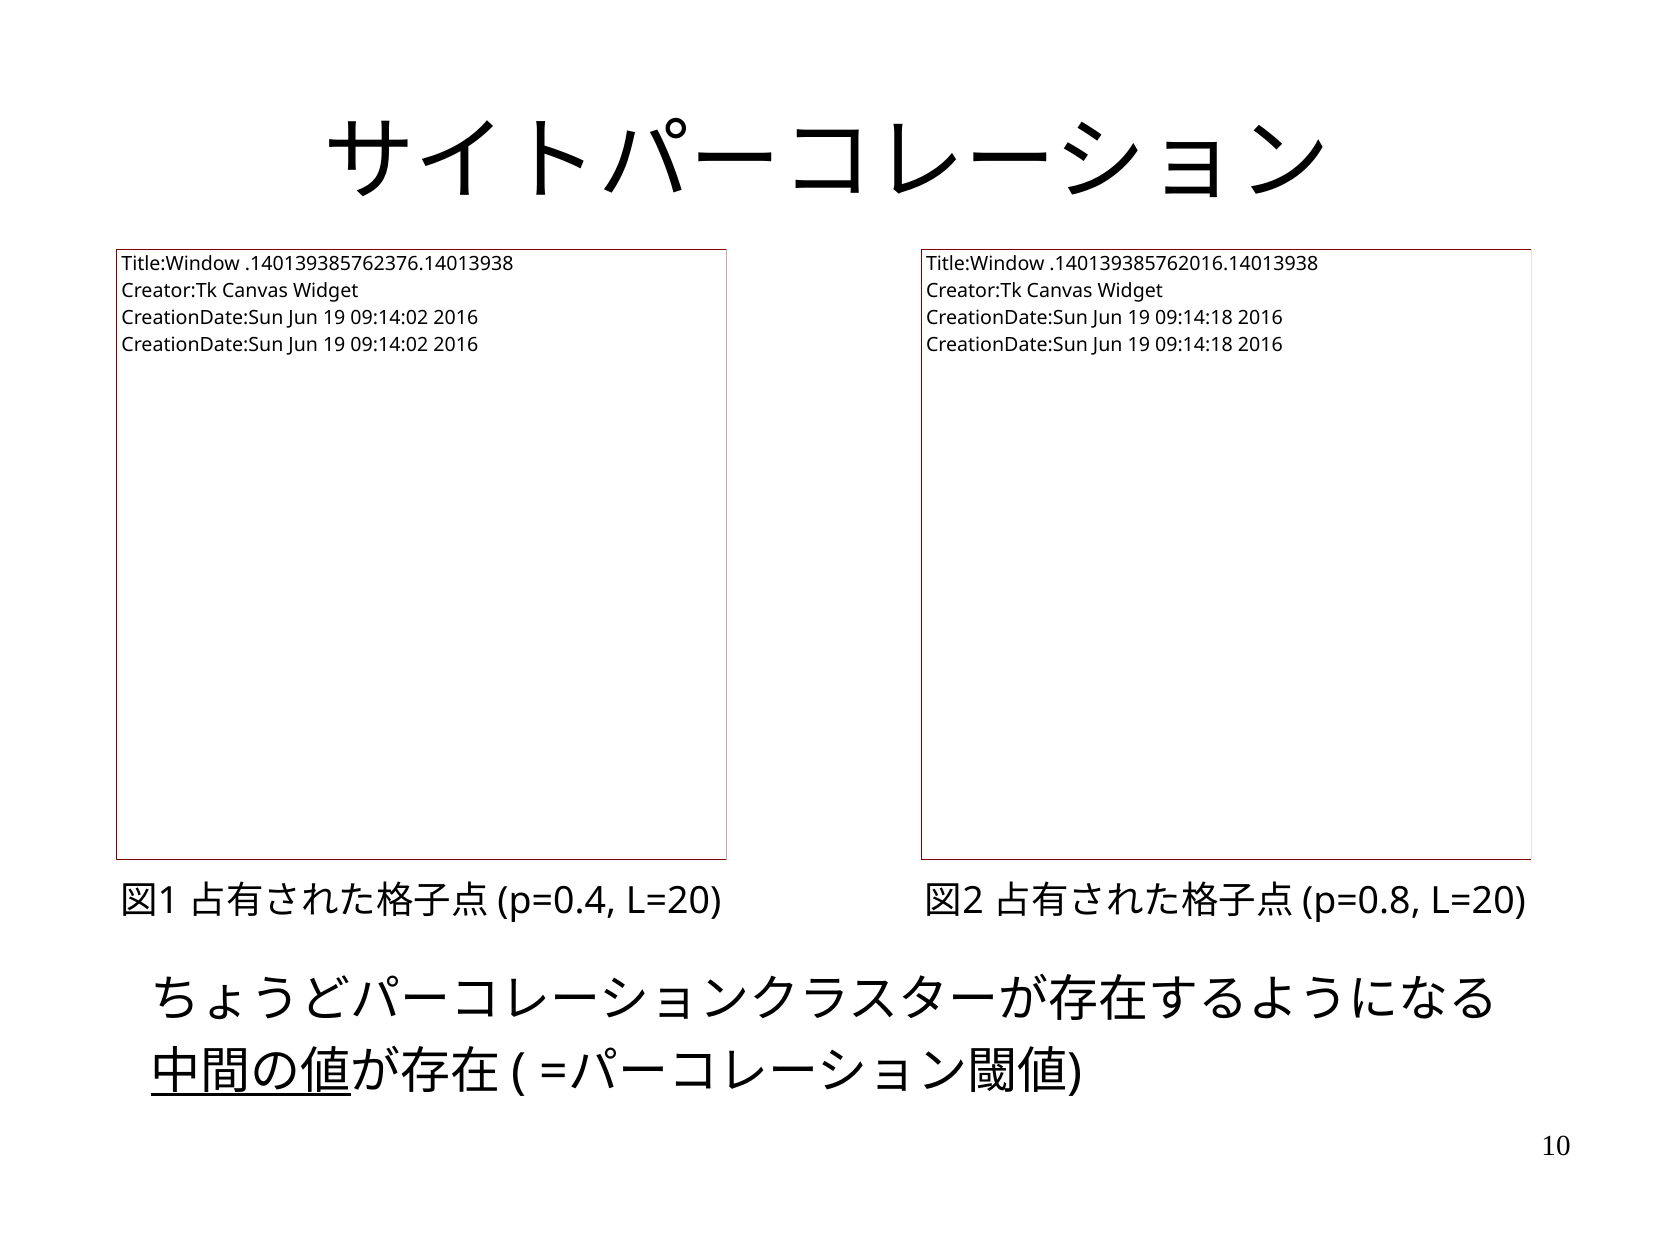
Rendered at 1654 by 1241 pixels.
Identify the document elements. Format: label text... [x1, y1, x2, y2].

picture [919, 248, 1532, 860]
text_box 図2 占有された格子点 (p=0.8, L=20) [903, 862, 1548, 933]
picture [115, 248, 727, 860]
title サイトパーコレーション [82, 49, 1571, 257]
text_box ちょうどパーコレーションクラスターが存在するようになる中間の値が存在 ( =パーコレーション閾値) [135, 950, 1518, 1114]
text_box 図1 占有された格子点 (p=0.4, L=20) [98, 862, 743, 933]
